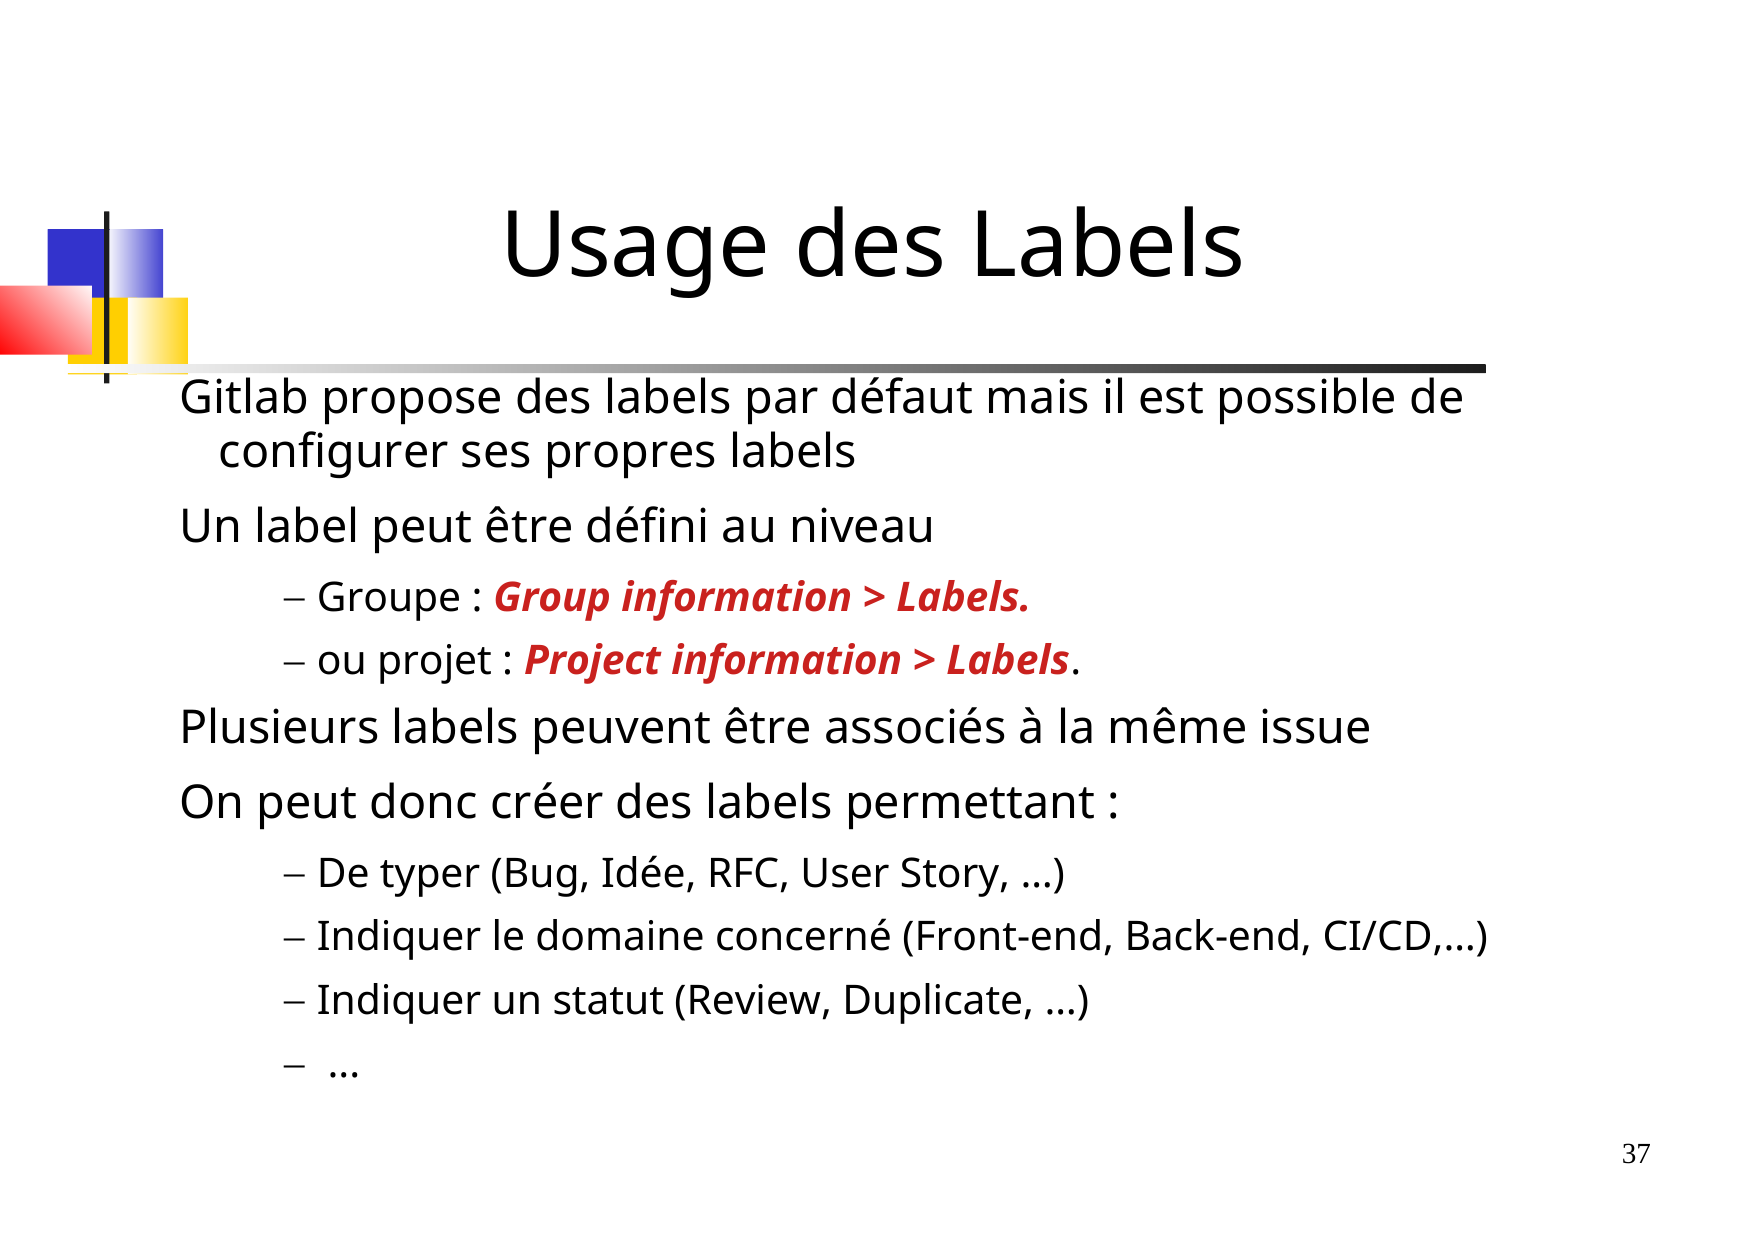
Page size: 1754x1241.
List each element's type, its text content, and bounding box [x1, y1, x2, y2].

title Usage des Labels [179, 139, 1567, 351]
list Gitlab propose des labels par défaut mais il est possible de configurer ses propres labels Un label peut être défini au niveau Groupe : Group information > Labels. ou projet : Project information > Labels. Plusieurs labels peuvent être associés à la même issue On peut donc créer des labels permettant : De typer (Bug, Idée, RFC, User Story, …) Indiquer le domaine concerné (Front-end, Back-end, CI/CD,…) Indiquer un statut (Review, Duplicate, …) ... [179, 371, 1567, 1091]
